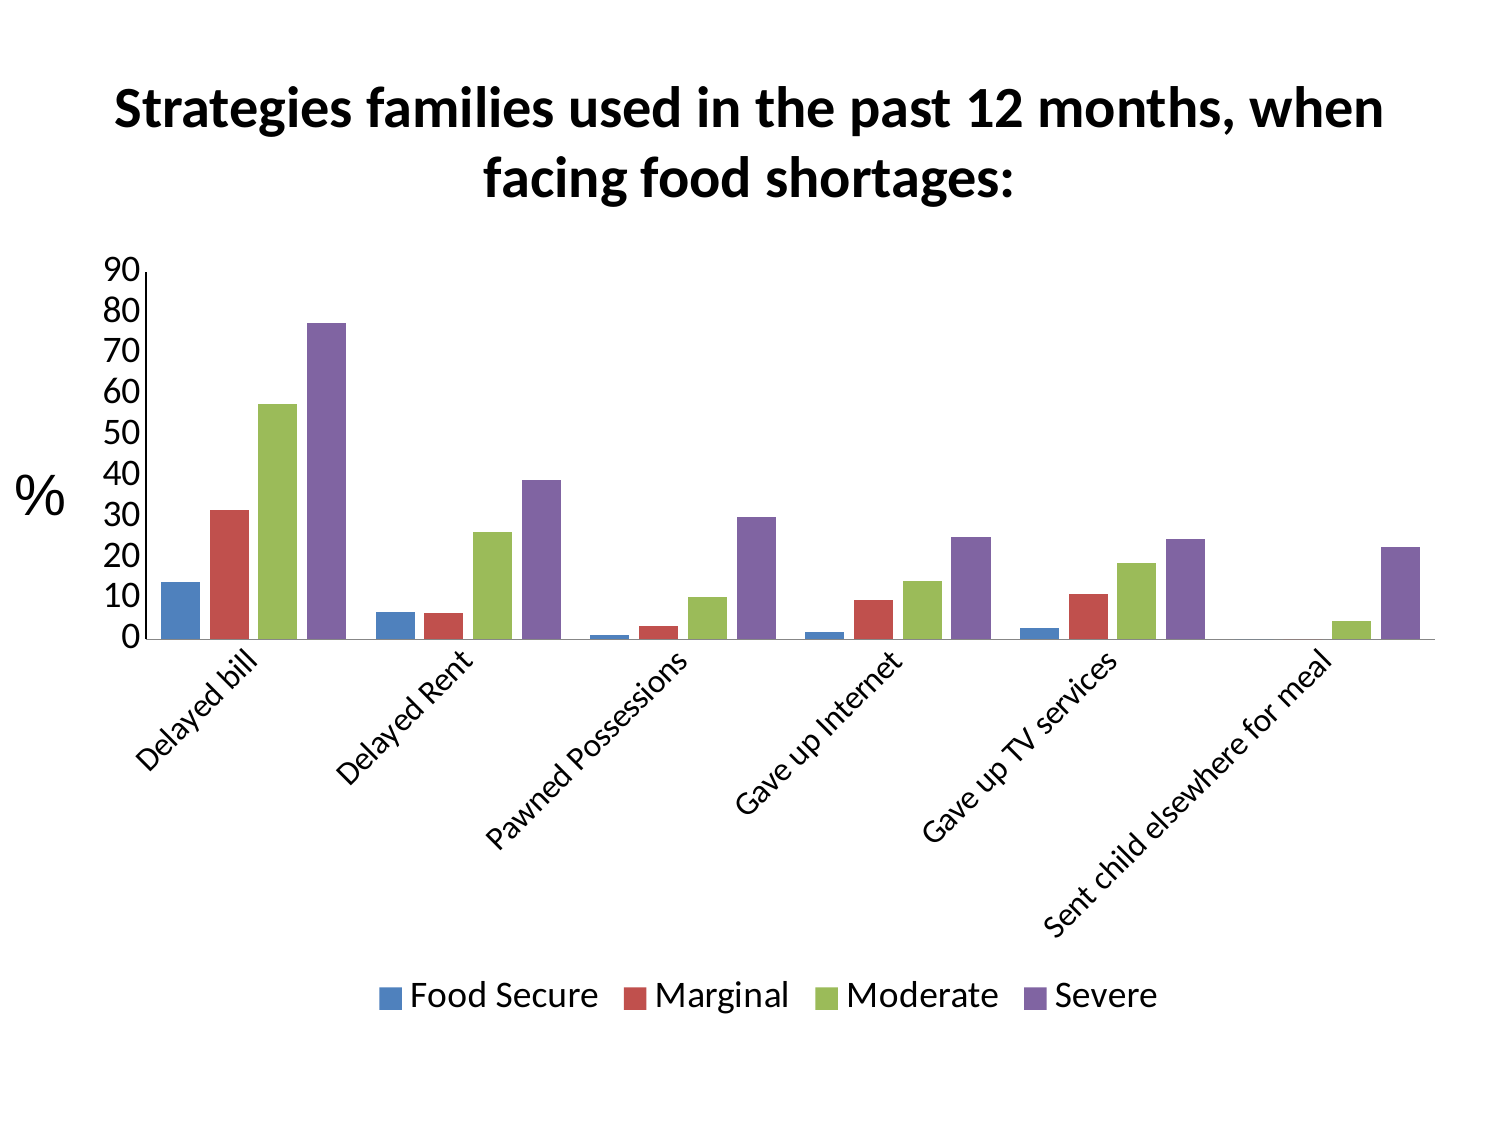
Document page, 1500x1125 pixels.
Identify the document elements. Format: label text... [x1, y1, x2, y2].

text_box % [0, 450, 83, 535]
chart [75, 237, 1463, 1025]
title Strategies families used in the past 12 months, when facing food shortages: [75, 45, 1425, 233]
